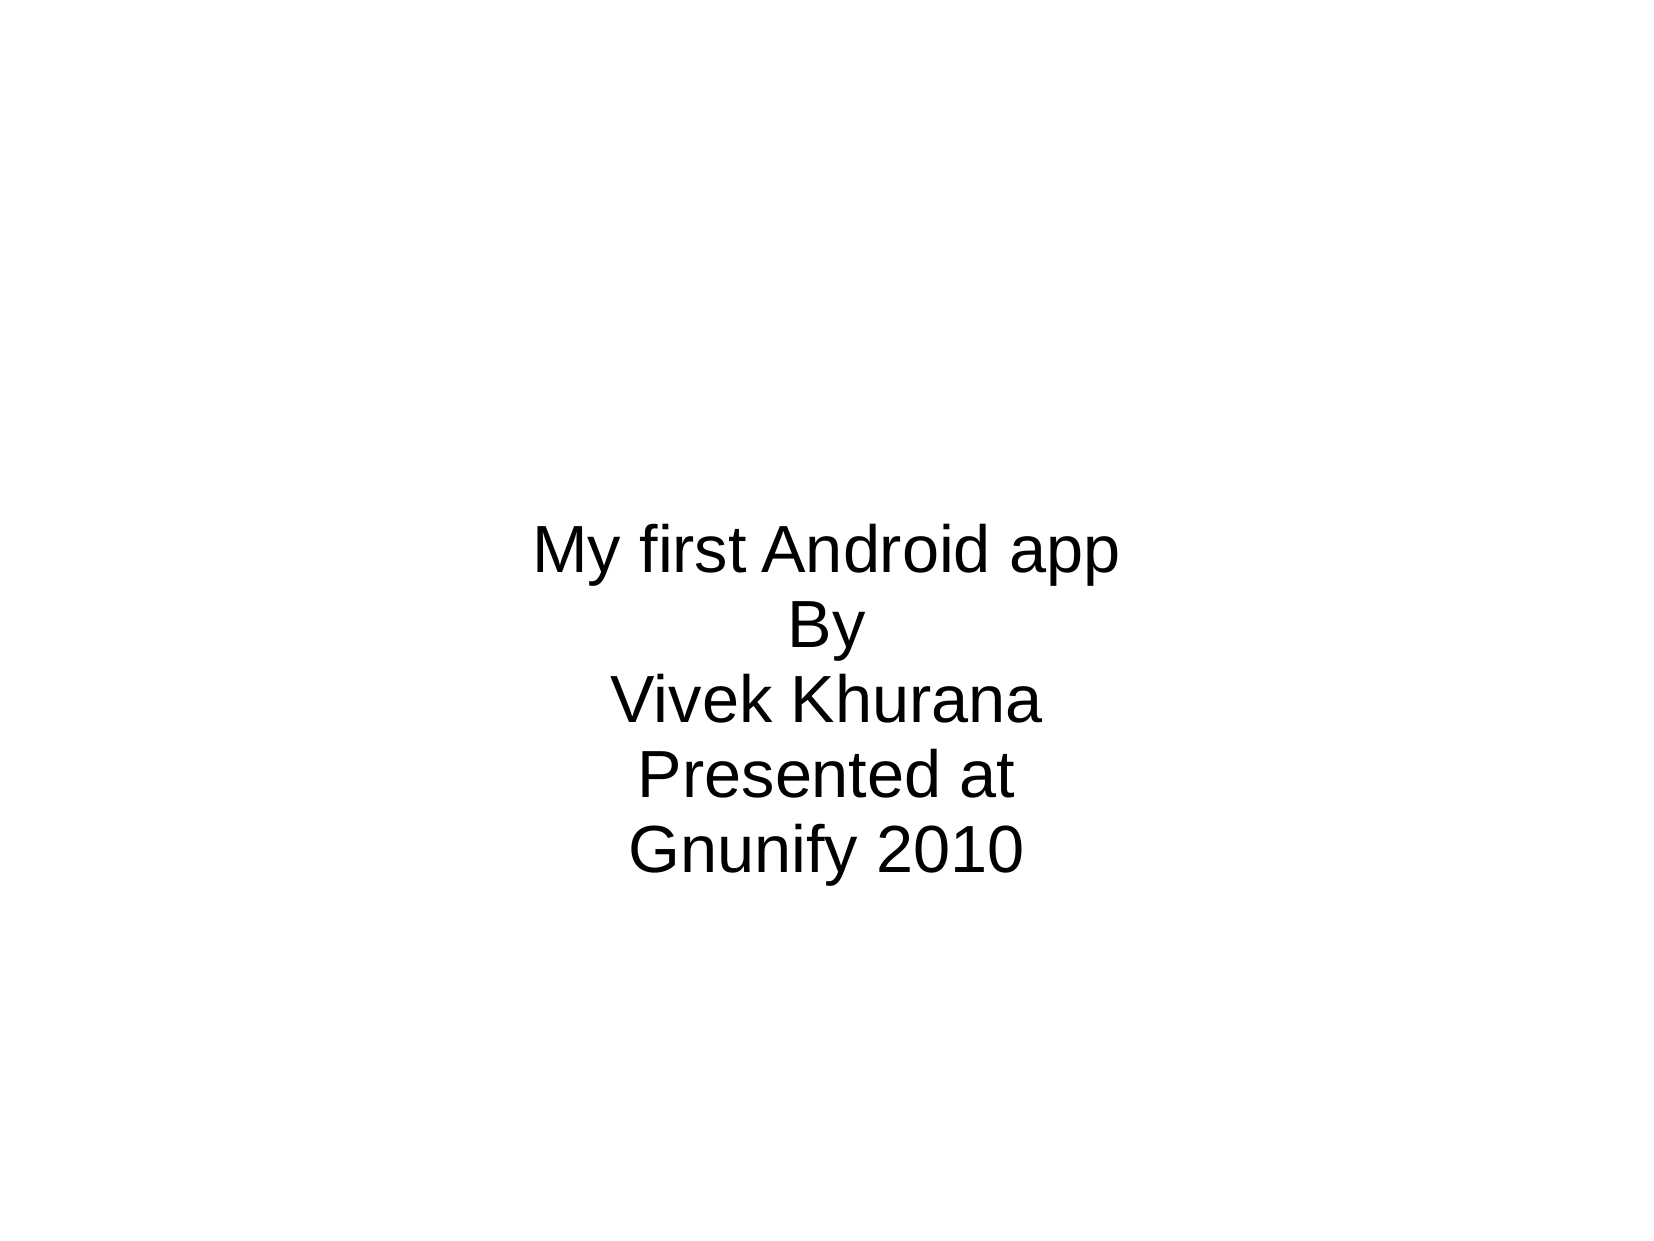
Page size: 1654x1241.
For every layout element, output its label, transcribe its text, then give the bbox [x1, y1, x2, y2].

subtitle My first Android app By Vivek Khurana Presented at Gnunify 2010 [82, 297, 1571, 1102]
